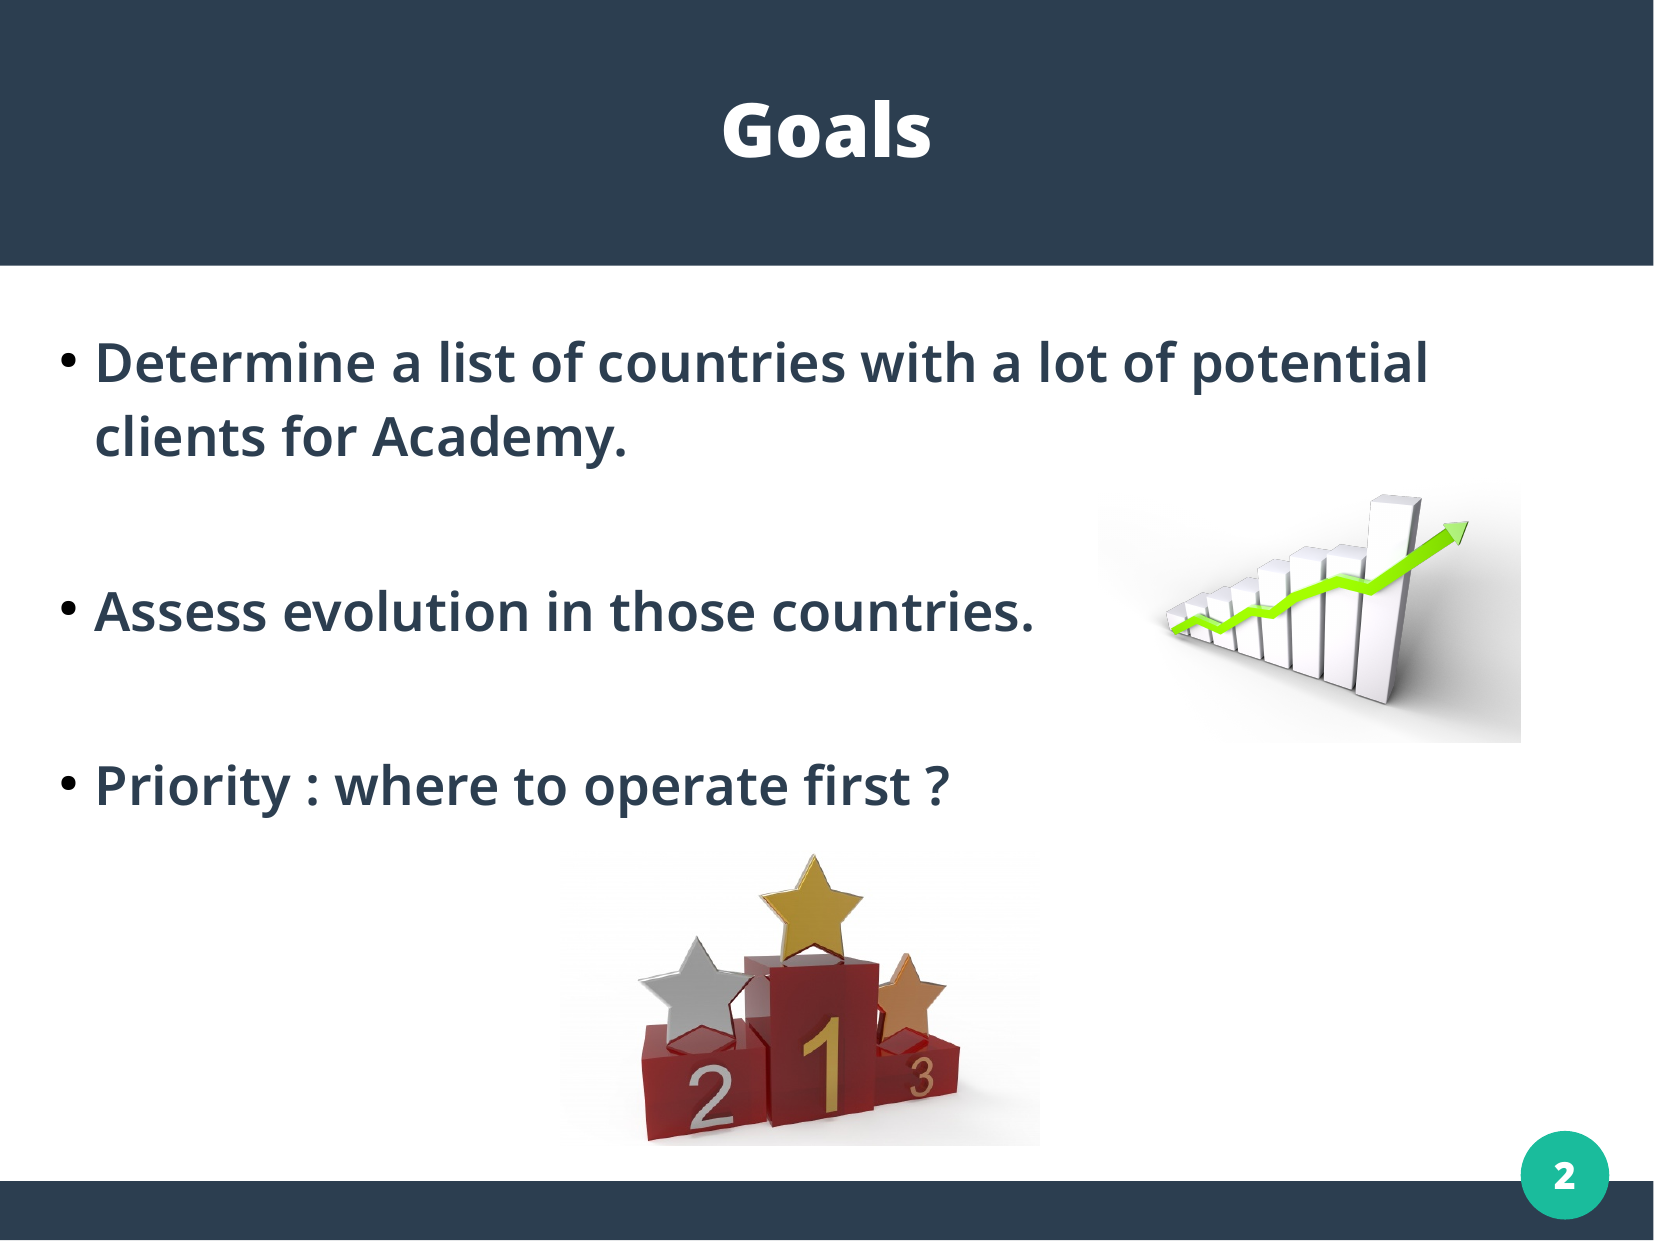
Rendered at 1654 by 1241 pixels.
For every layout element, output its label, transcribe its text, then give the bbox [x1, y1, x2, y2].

list Determine a list of countries with a lot of potential clients for Academy. Assess evolution in those countries. Priority : where to operate first ? [59, 324, 1595, 1152]
picture [560, 850, 1040, 1146]
picture [1098, 460, 1521, 743]
title Goals [59, 49, 1595, 207]
